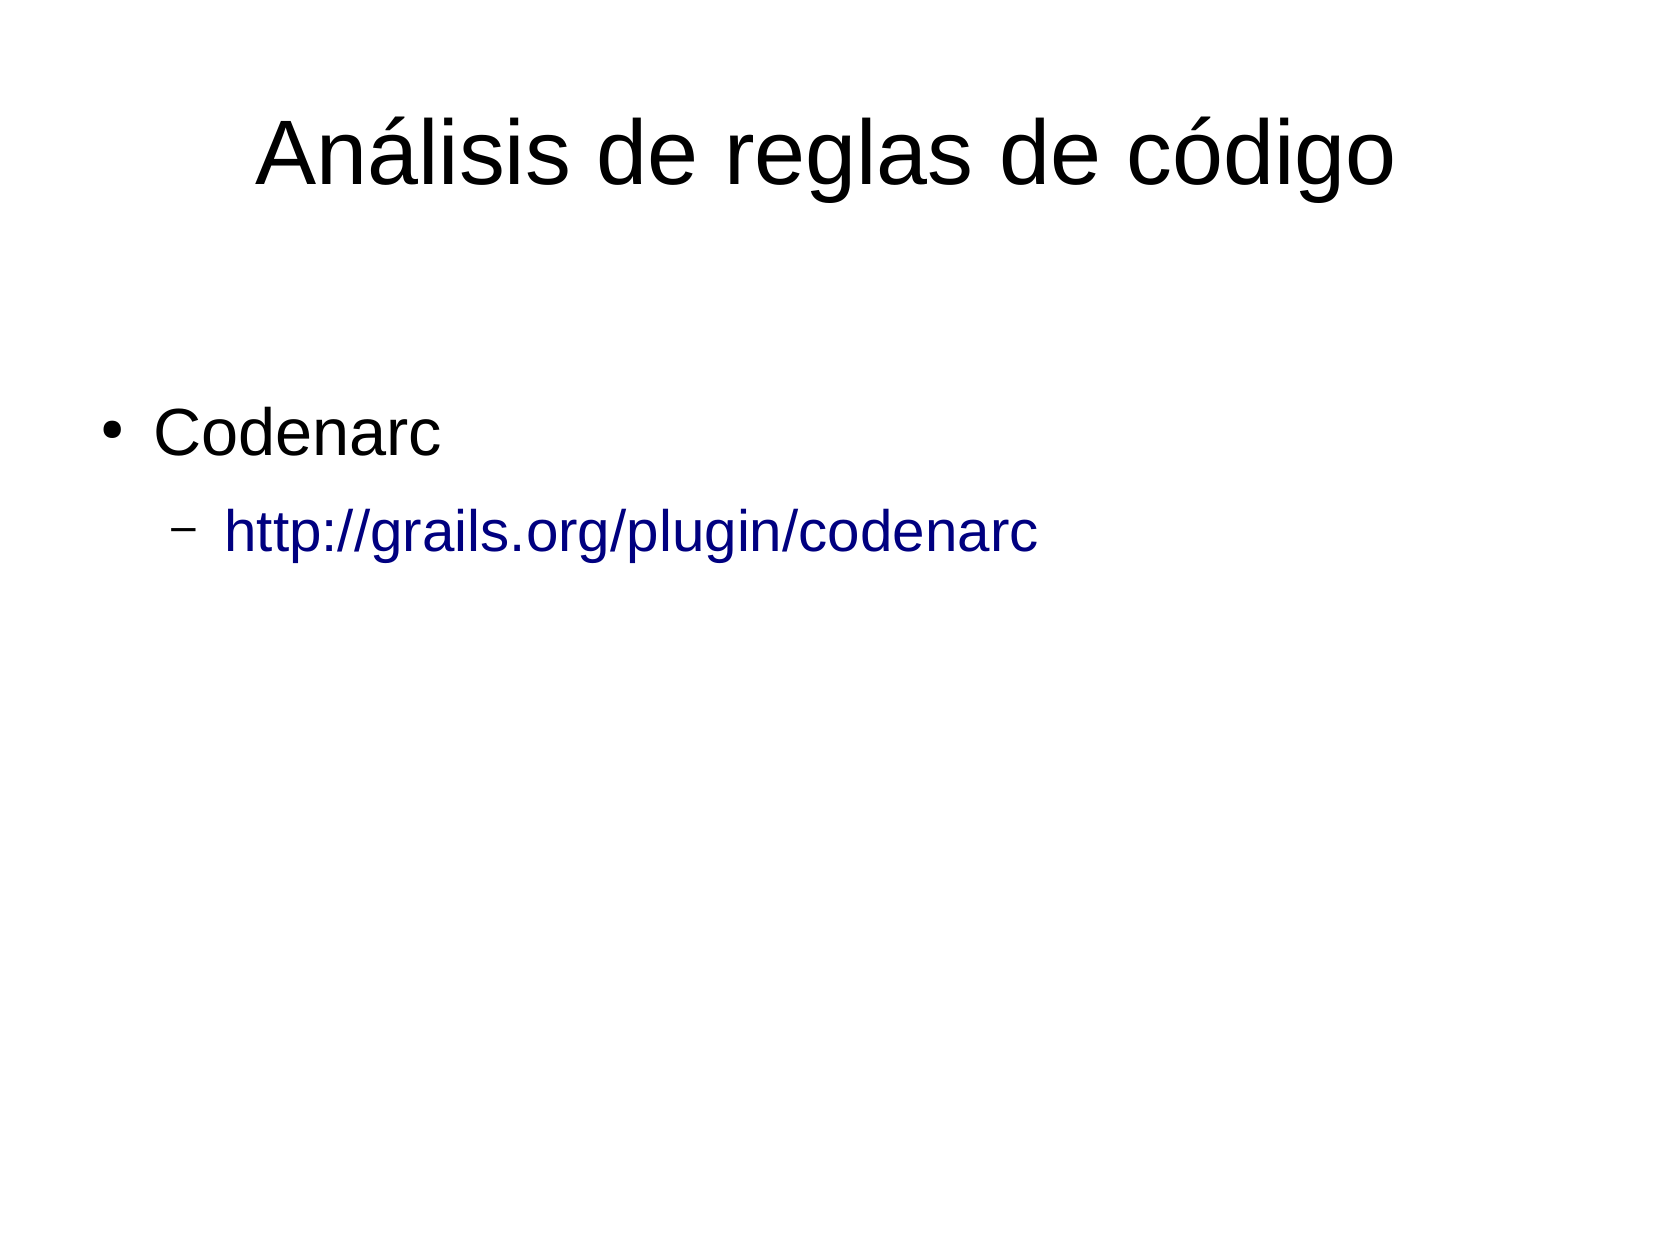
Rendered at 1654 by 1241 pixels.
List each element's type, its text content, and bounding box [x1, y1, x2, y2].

list Codenarc http://grails.org/plugin/codenarc [82, 290, 1571, 1010]
title Análisis de reglas de código [82, 49, 1571, 257]
